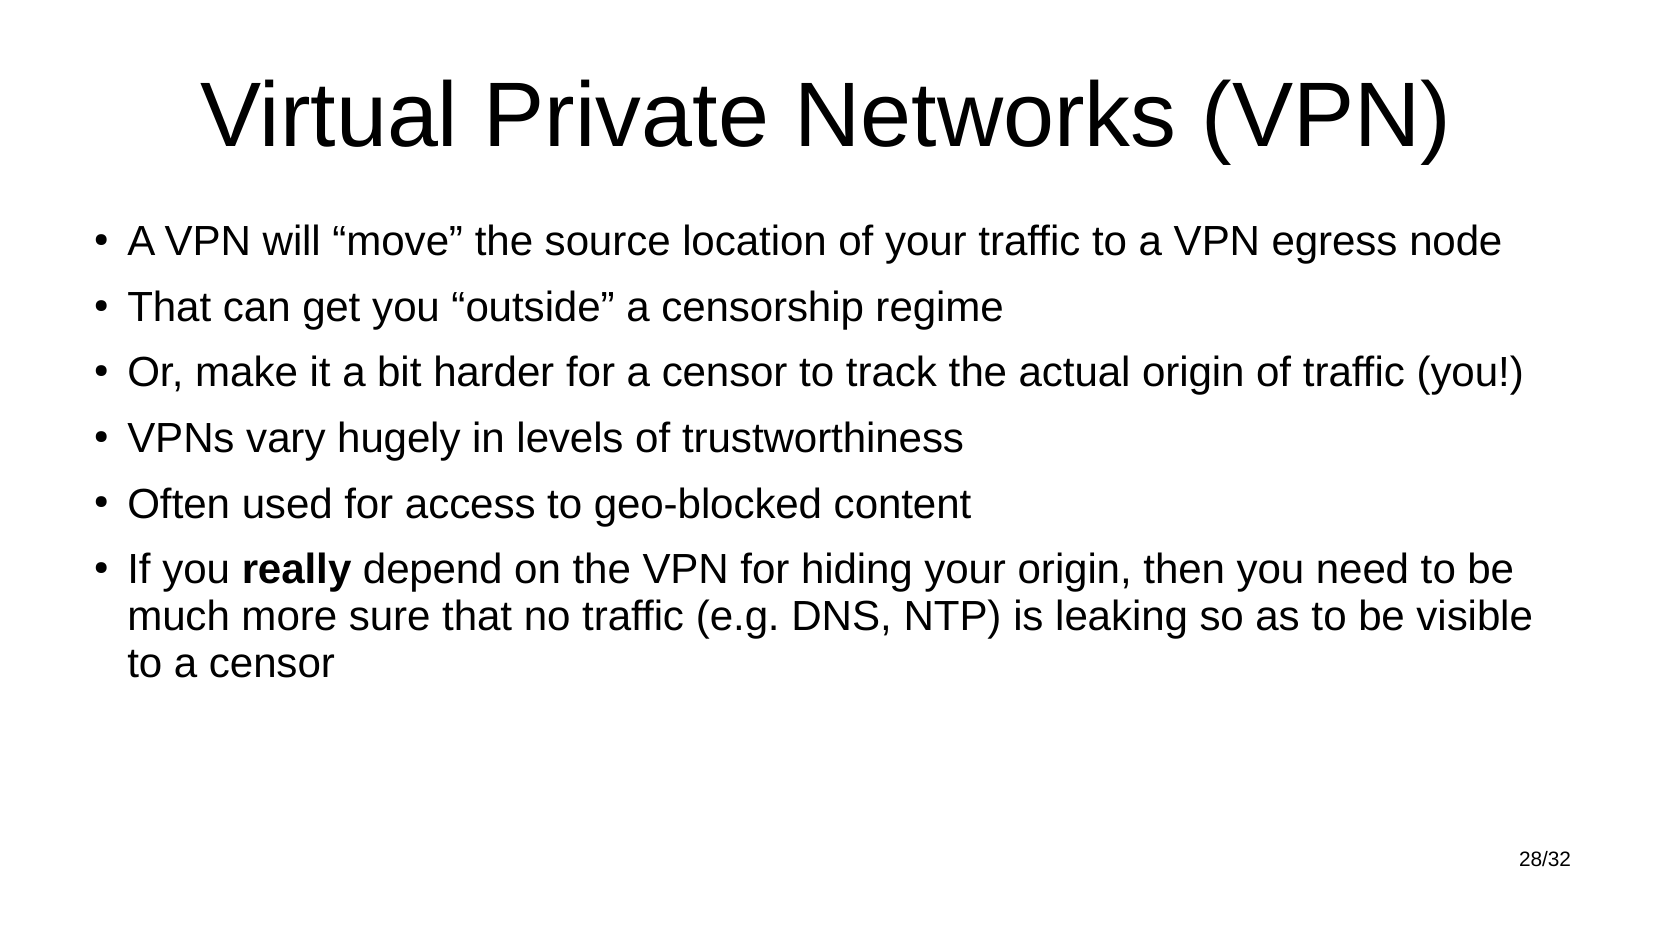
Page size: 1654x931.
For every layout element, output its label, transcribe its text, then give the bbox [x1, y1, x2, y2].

title Virtual Private Networks (VPN) [82, 37, 1571, 193]
list A VPN will “move” the source location of your traffic to a VPN egress node That can get you “outside” a censorship regime Or, make it a bit harder for a censor to track the actual origin of traffic (you!) VPNs vary hugely in levels of trustworthiness Often used for access to geo-blocked content If you really depend on the VPN for hiding your origin, then you need to be much more sure that no traffic (e.g. DNS, NTP) is leaking so as to be visible to a censor [82, 217, 1571, 758]
